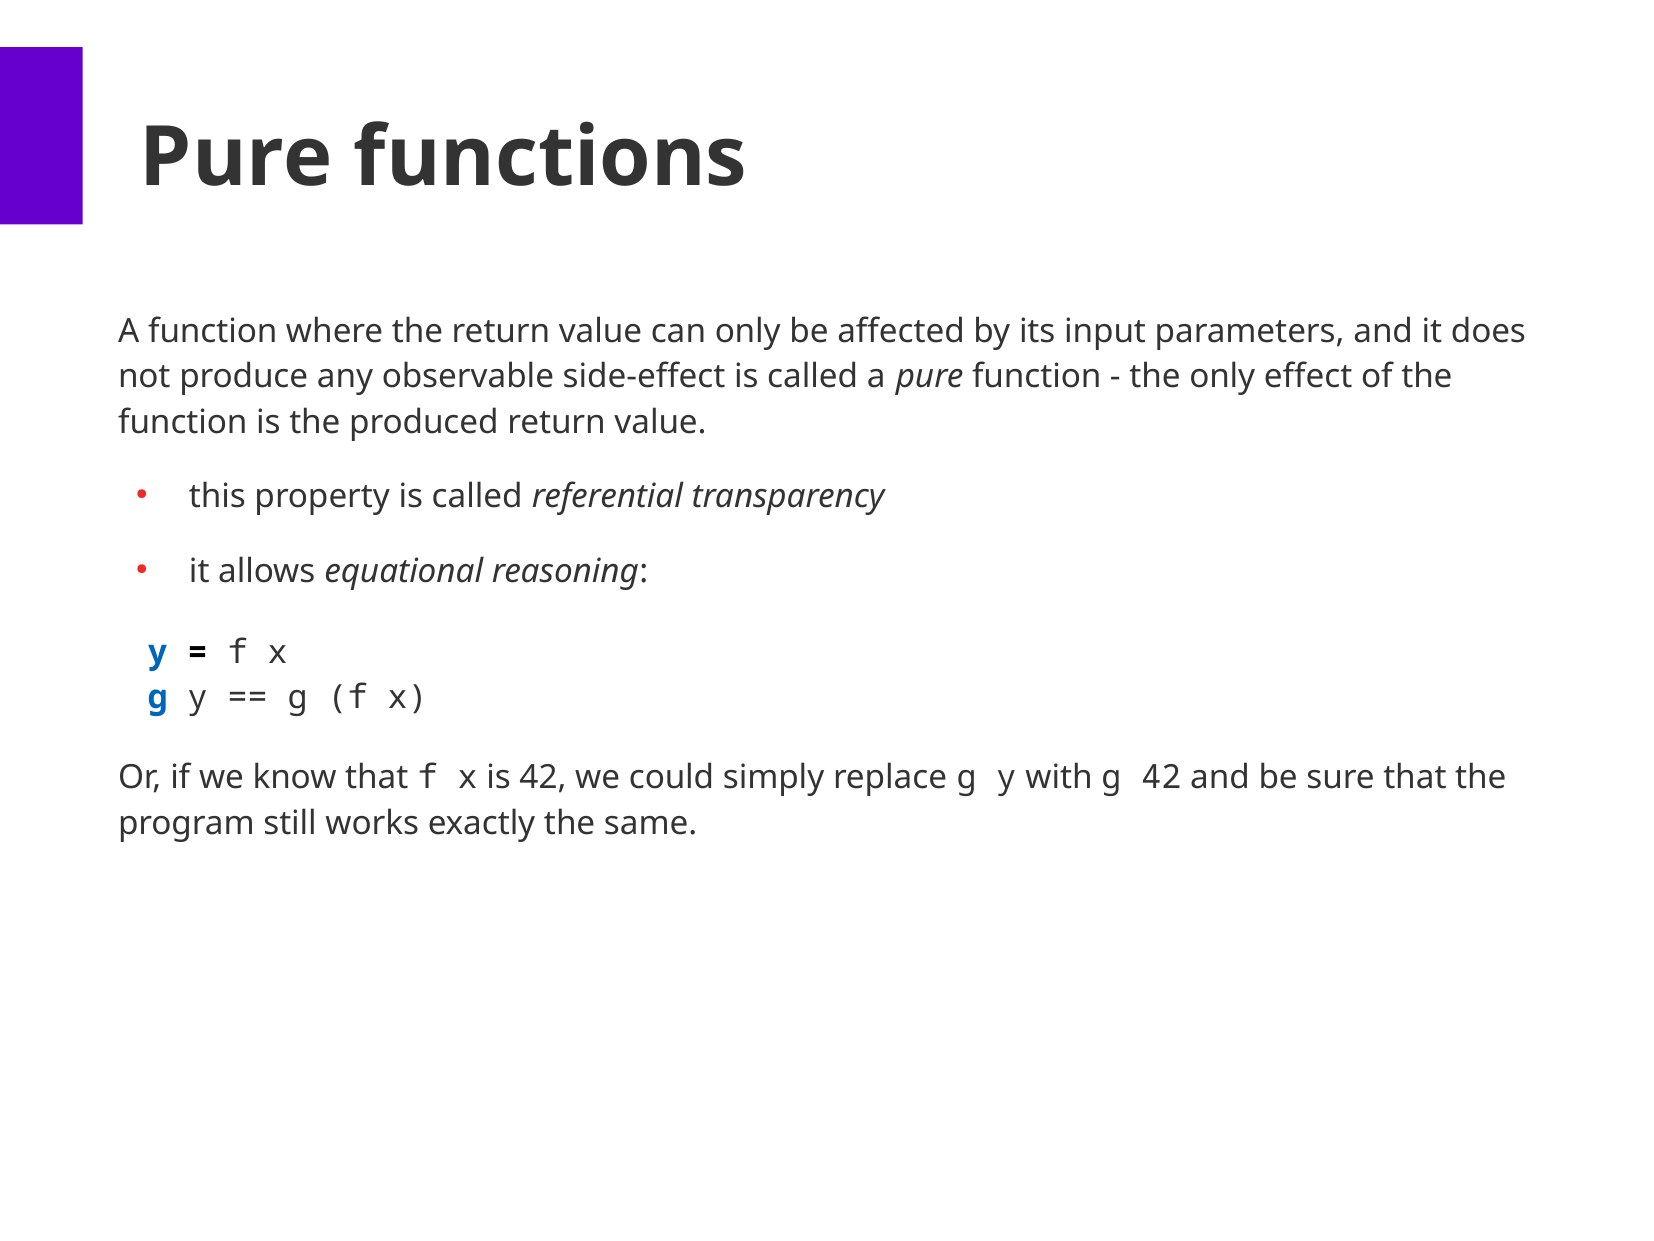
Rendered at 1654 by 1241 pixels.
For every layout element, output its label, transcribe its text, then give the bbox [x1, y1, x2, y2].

title Pure functions [118, 49, 1571, 257]
list A function where the return value can only be affected by its input parameters, and it does not produce any observable side-effect is called a pure function - the only effect of the function is the produced return value. this property is called referential transparency it allows equational reasoning: y = f x g y == g (f x) Or, if we know that f x is 42, we could simply replace g y with g 42 and be sure that the program still works exactly the same. [118, 307, 1536, 1074]
